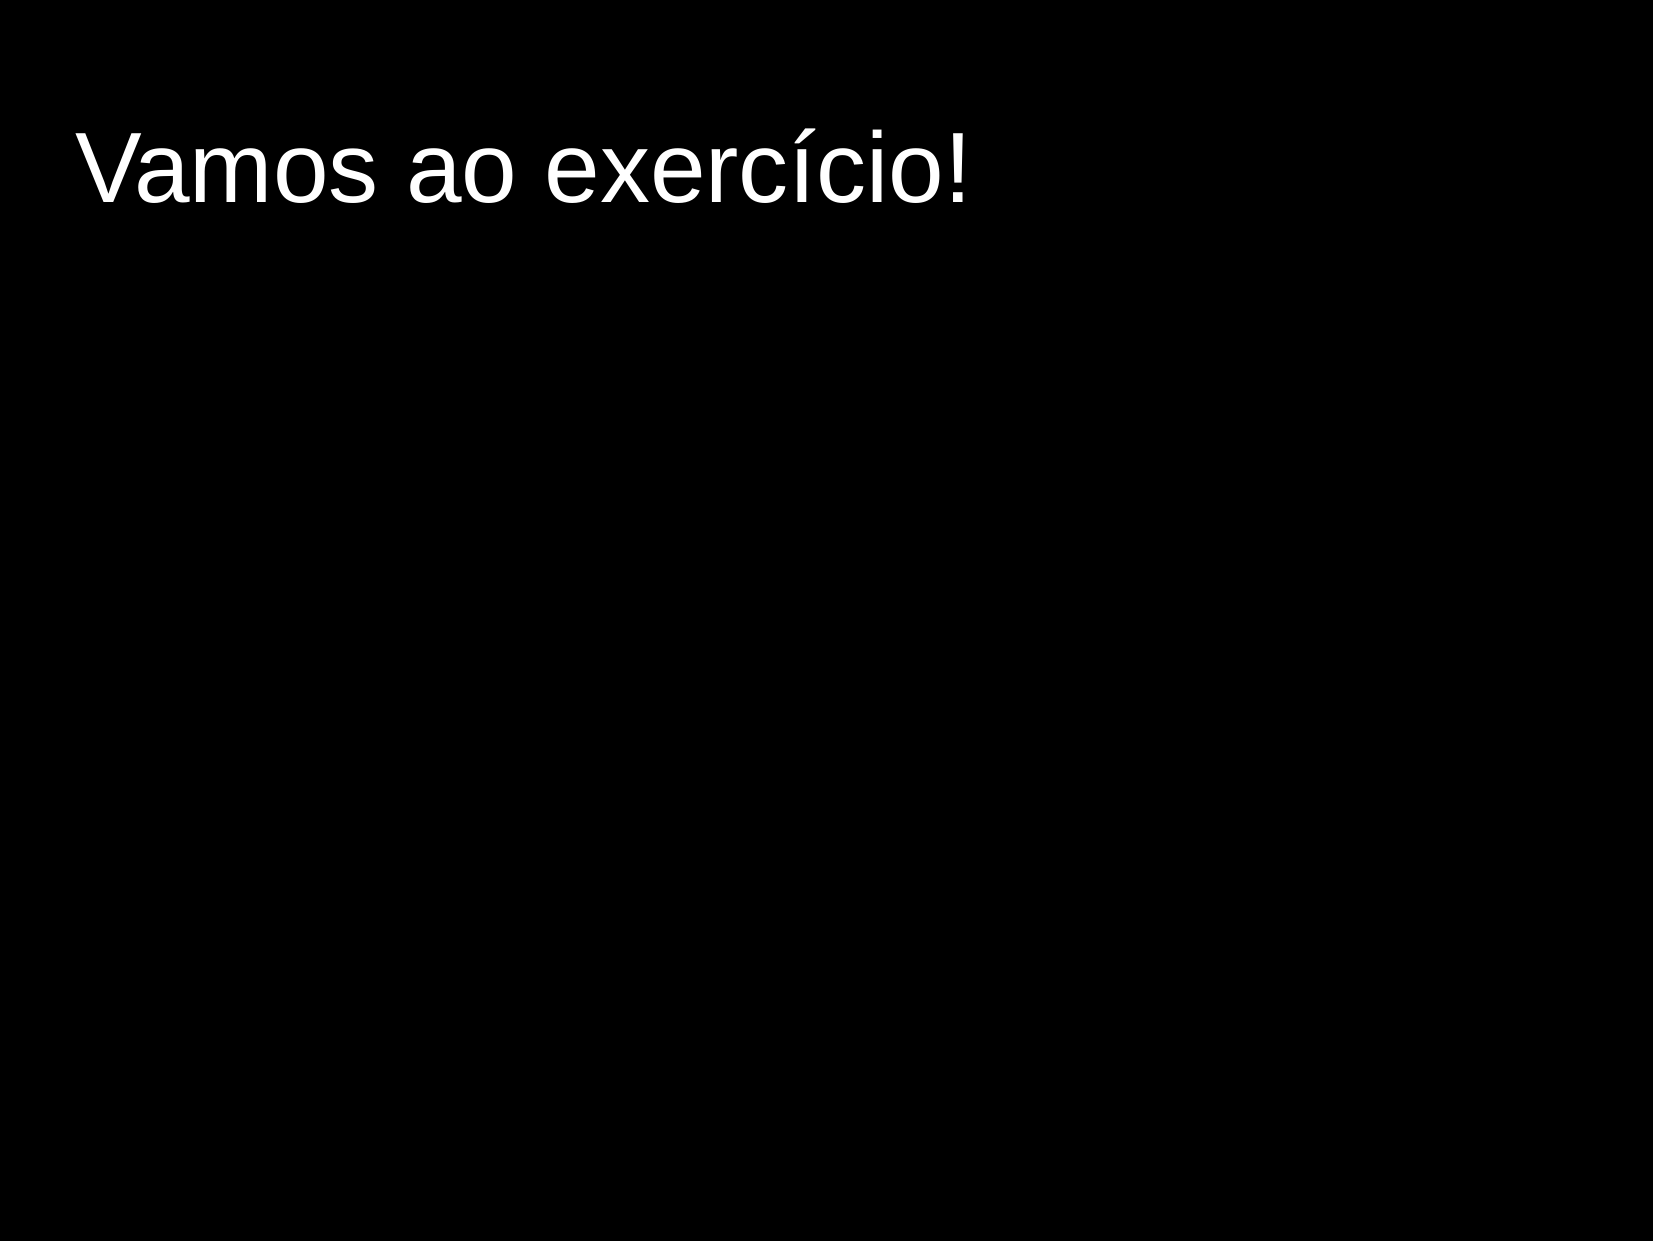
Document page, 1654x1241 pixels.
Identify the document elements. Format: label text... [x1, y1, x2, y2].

text_box Vamos ao exercício! [60, 105, 988, 232]
